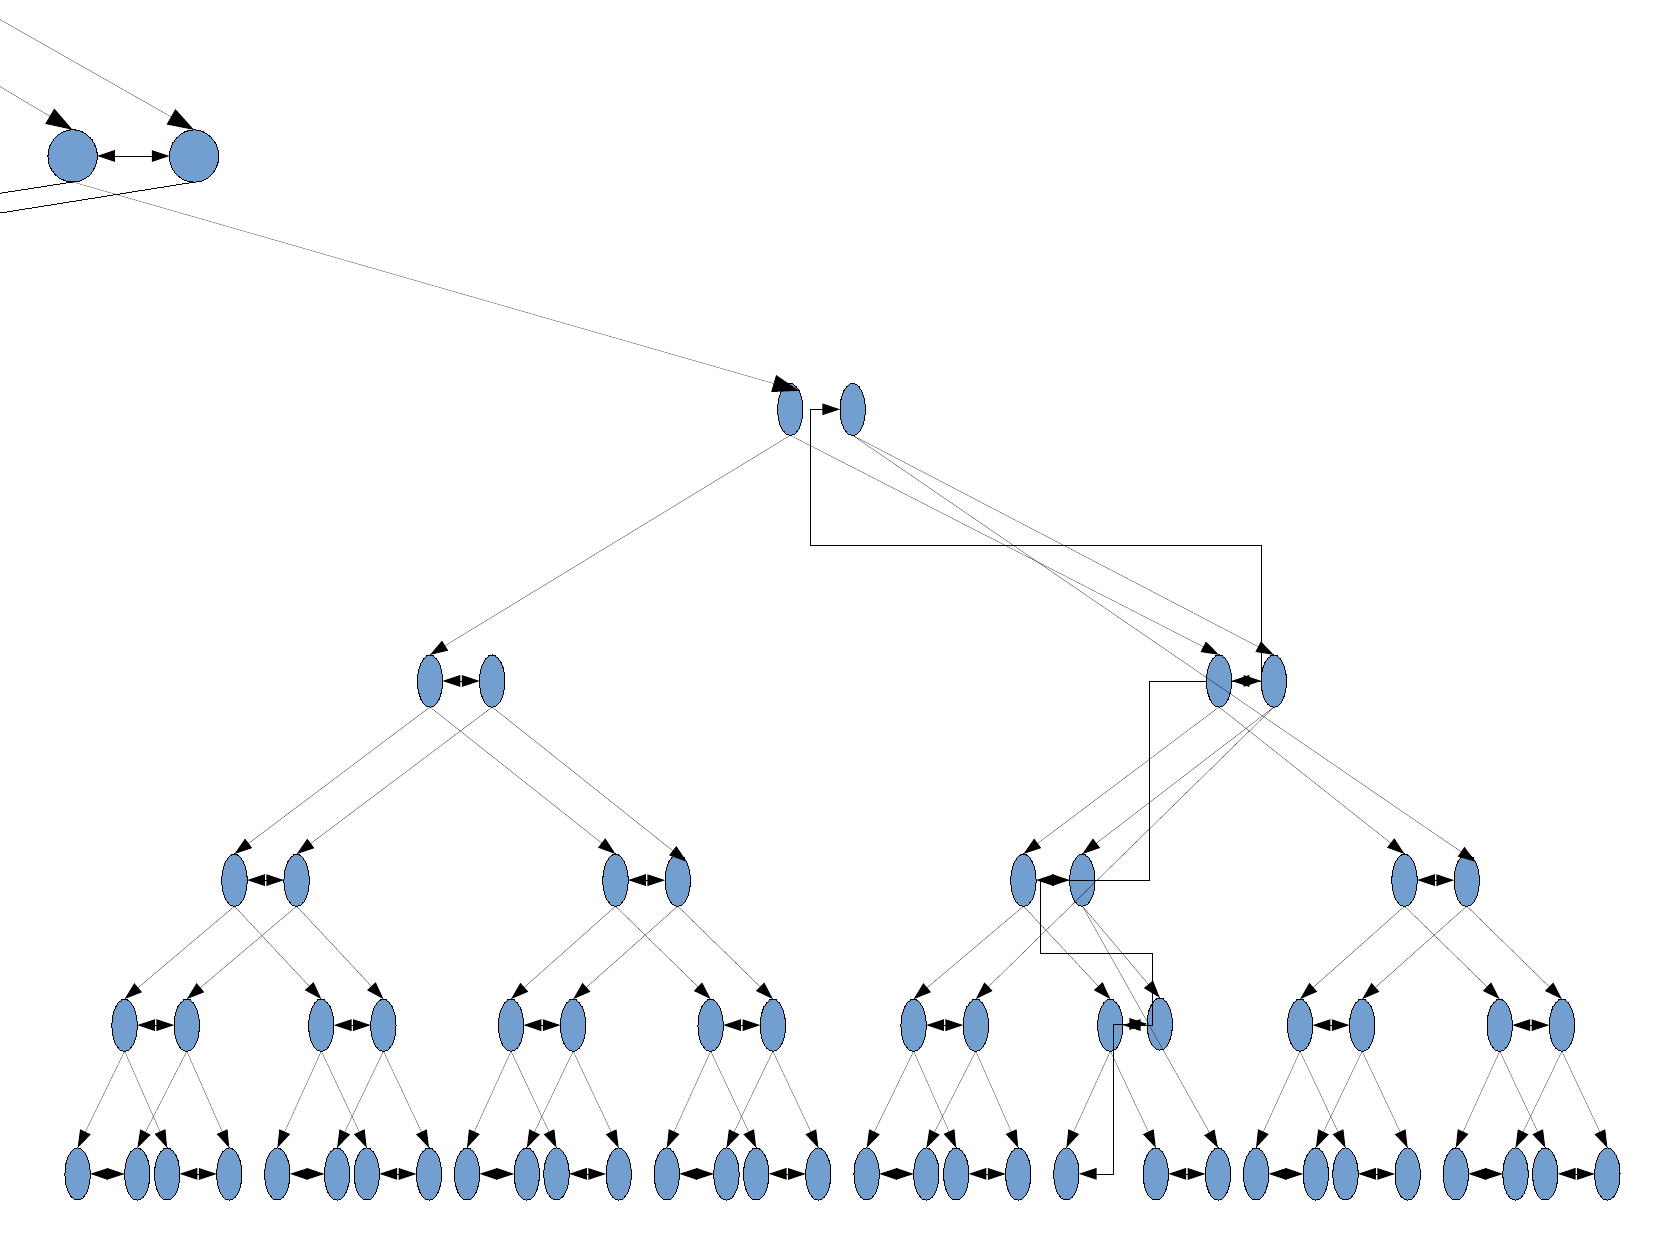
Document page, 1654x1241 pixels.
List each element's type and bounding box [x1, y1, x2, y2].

text_box [111, 999, 138, 1052]
text_box [654, 1147, 680, 1200]
text_box [154, 1148, 180, 1200]
text_box [1143, 1147, 1169, 1200]
text_box [790, 383, 799, 390]
text_box [1151, 997, 1173, 1049]
text_box [1487, 999, 1513, 1052]
text_box [1243, 1147, 1269, 1200]
text_box [1205, 1148, 1231, 1201]
text_box [840, 383, 866, 436]
text_box [417, 655, 443, 707]
text_box [514, 1148, 540, 1201]
text_box [47, 129, 98, 182]
text_box [1395, 1147, 1421, 1201]
text_box [1332, 1147, 1359, 1200]
text_box [1594, 1147, 1621, 1201]
text_box [354, 1147, 380, 1200]
text_box [370, 999, 397, 1052]
text_box [1532, 1148, 1558, 1200]
text_box [1147, 1026, 1162, 1051]
text_box [1349, 999, 1375, 1052]
text_box [560, 999, 586, 1052]
text_box [1206, 678, 1230, 707]
text_box [1261, 654, 1287, 708]
text_box [454, 1147, 480, 1200]
text_box [1443, 1148, 1469, 1200]
text_box [543, 1147, 570, 1200]
text_box [602, 854, 629, 906]
text_box [1206, 655, 1232, 693]
text_box [216, 1147, 242, 1201]
text_box [913, 1147, 939, 1201]
text_box [777, 391, 803, 435]
text_box [324, 1147, 350, 1201]
text_box [1069, 854, 1095, 880]
text_box [479, 654, 505, 707]
text_box [900, 999, 927, 1052]
text_box [760, 999, 786, 1051]
text_box [606, 1147, 632, 1201]
text_box [64, 1147, 91, 1200]
text_box [805, 1147, 831, 1201]
text_box [697, 999, 724, 1052]
text_box [174, 999, 200, 1052]
text_box [1549, 999, 1575, 1051]
text_box [1502, 1147, 1529, 1201]
text_box [665, 857, 691, 906]
text_box [1010, 854, 1037, 906]
text_box [1053, 1147, 1079, 1200]
text_box [1076, 884, 1095, 907]
text_box [1114, 1025, 1123, 1050]
text_box [1069, 881, 1095, 901]
text_box [743, 1148, 769, 1200]
text_box [1097, 999, 1123, 1052]
text_box [169, 129, 219, 183]
text_box [498, 999, 524, 1051]
text_box [124, 1147, 150, 1201]
text_box [1147, 1003, 1152, 1025]
text_box [283, 854, 310, 906]
text_box [1391, 854, 1418, 906]
text_box [713, 1147, 740, 1201]
text_box [221, 854, 248, 906]
text_box [416, 1147, 442, 1201]
text_box [963, 999, 989, 1052]
text_box [853, 1147, 880, 1200]
text_box [1287, 999, 1313, 1051]
text_box [943, 1148, 969, 1200]
text_box [1005, 1148, 1031, 1201]
text_box [1303, 1148, 1329, 1201]
text_box [264, 1147, 290, 1200]
text_box [1454, 858, 1480, 906]
text_box [308, 999, 334, 1052]
